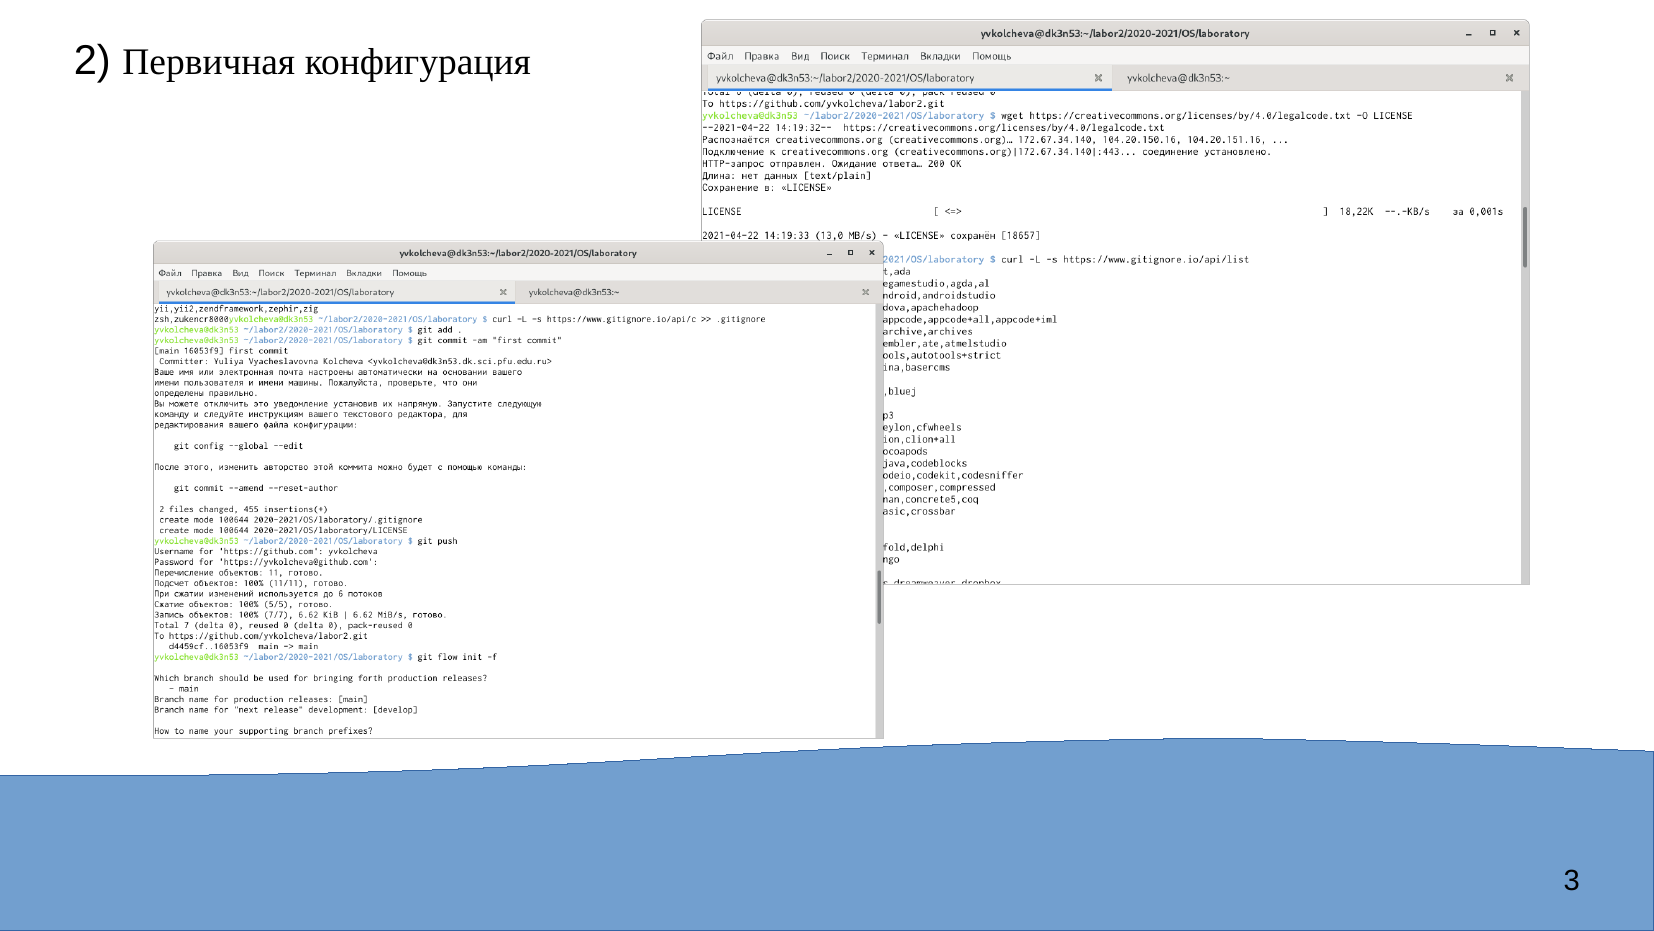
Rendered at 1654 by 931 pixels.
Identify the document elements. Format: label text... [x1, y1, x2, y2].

text_box 2) Первичная конфигурация [59, 29, 680, 91]
picture [147, 14, 1536, 745]
